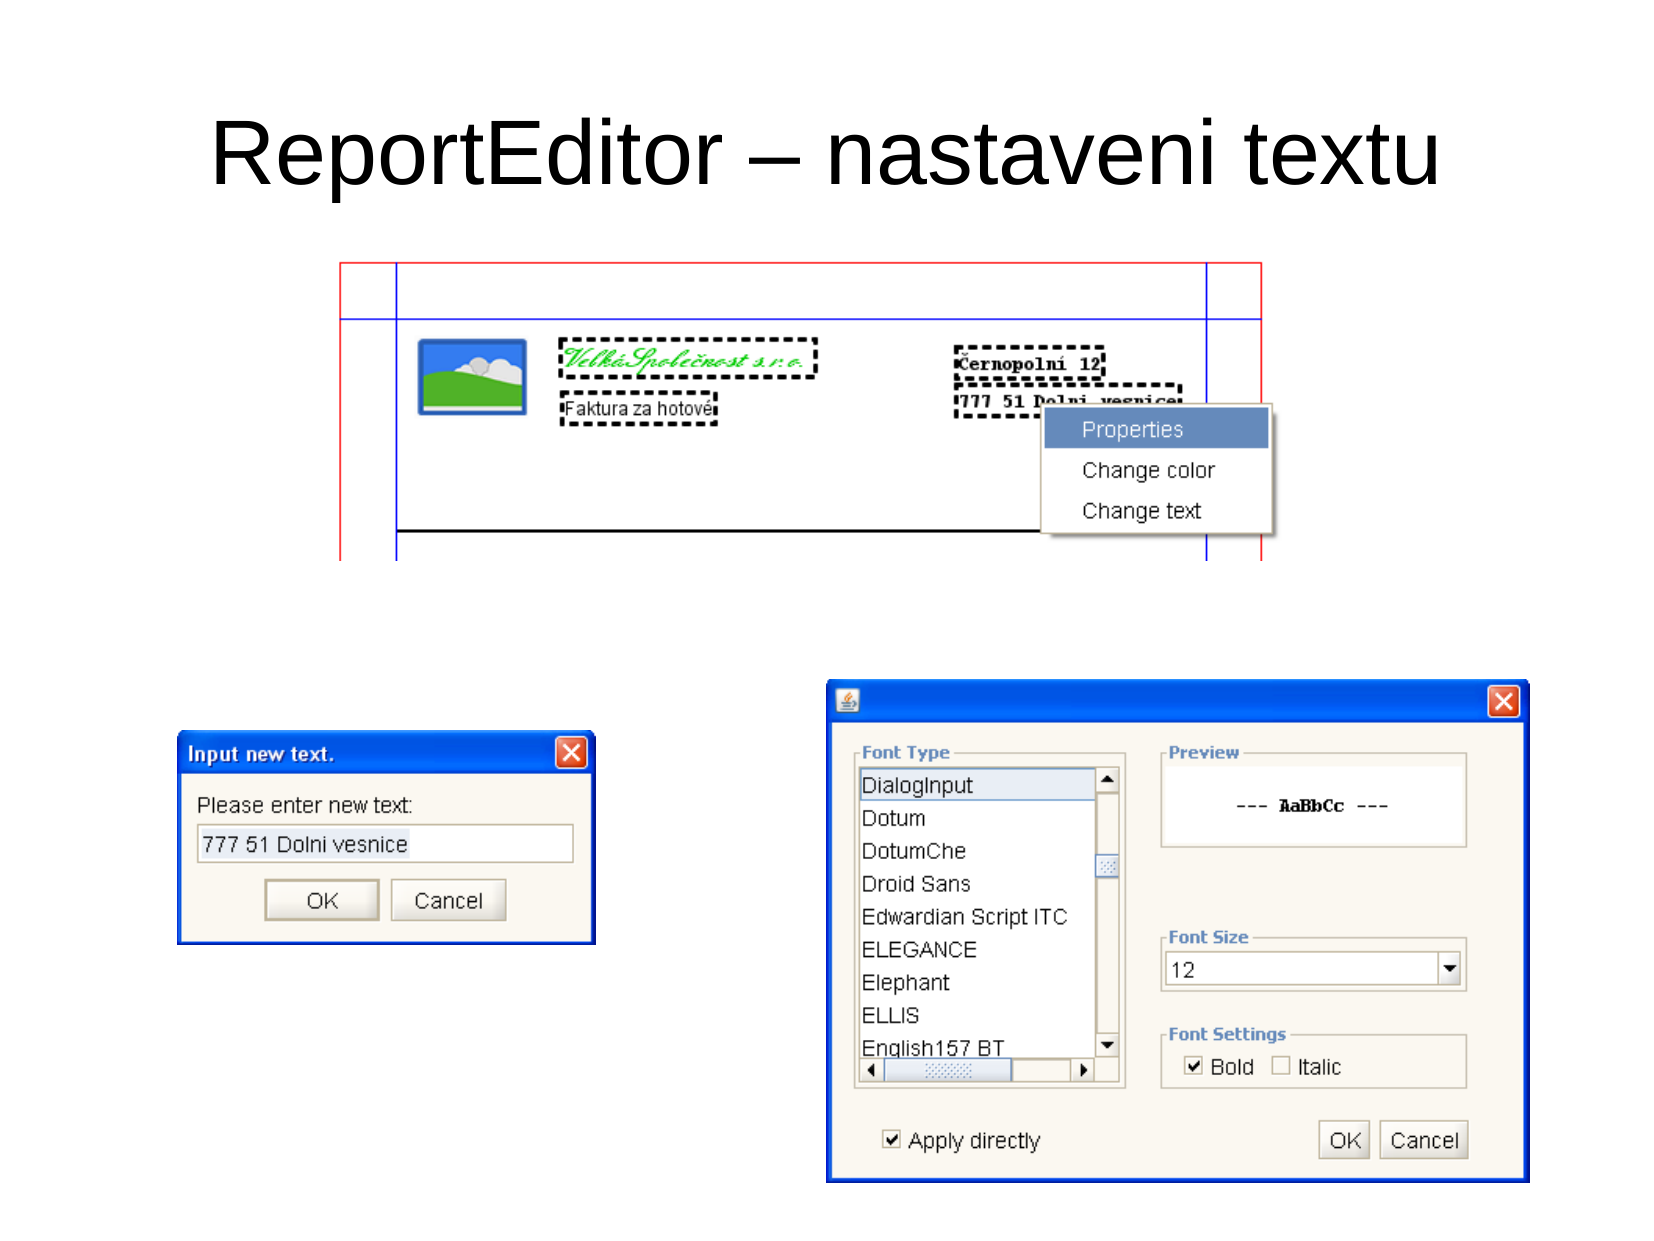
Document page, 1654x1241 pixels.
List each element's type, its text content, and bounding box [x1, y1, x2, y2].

picture [177, 730, 596, 945]
title ReportEditor – nastaveni textu [82, 49, 1571, 257]
picture [826, 679, 1530, 1183]
picture [324, 253, 1303, 562]
